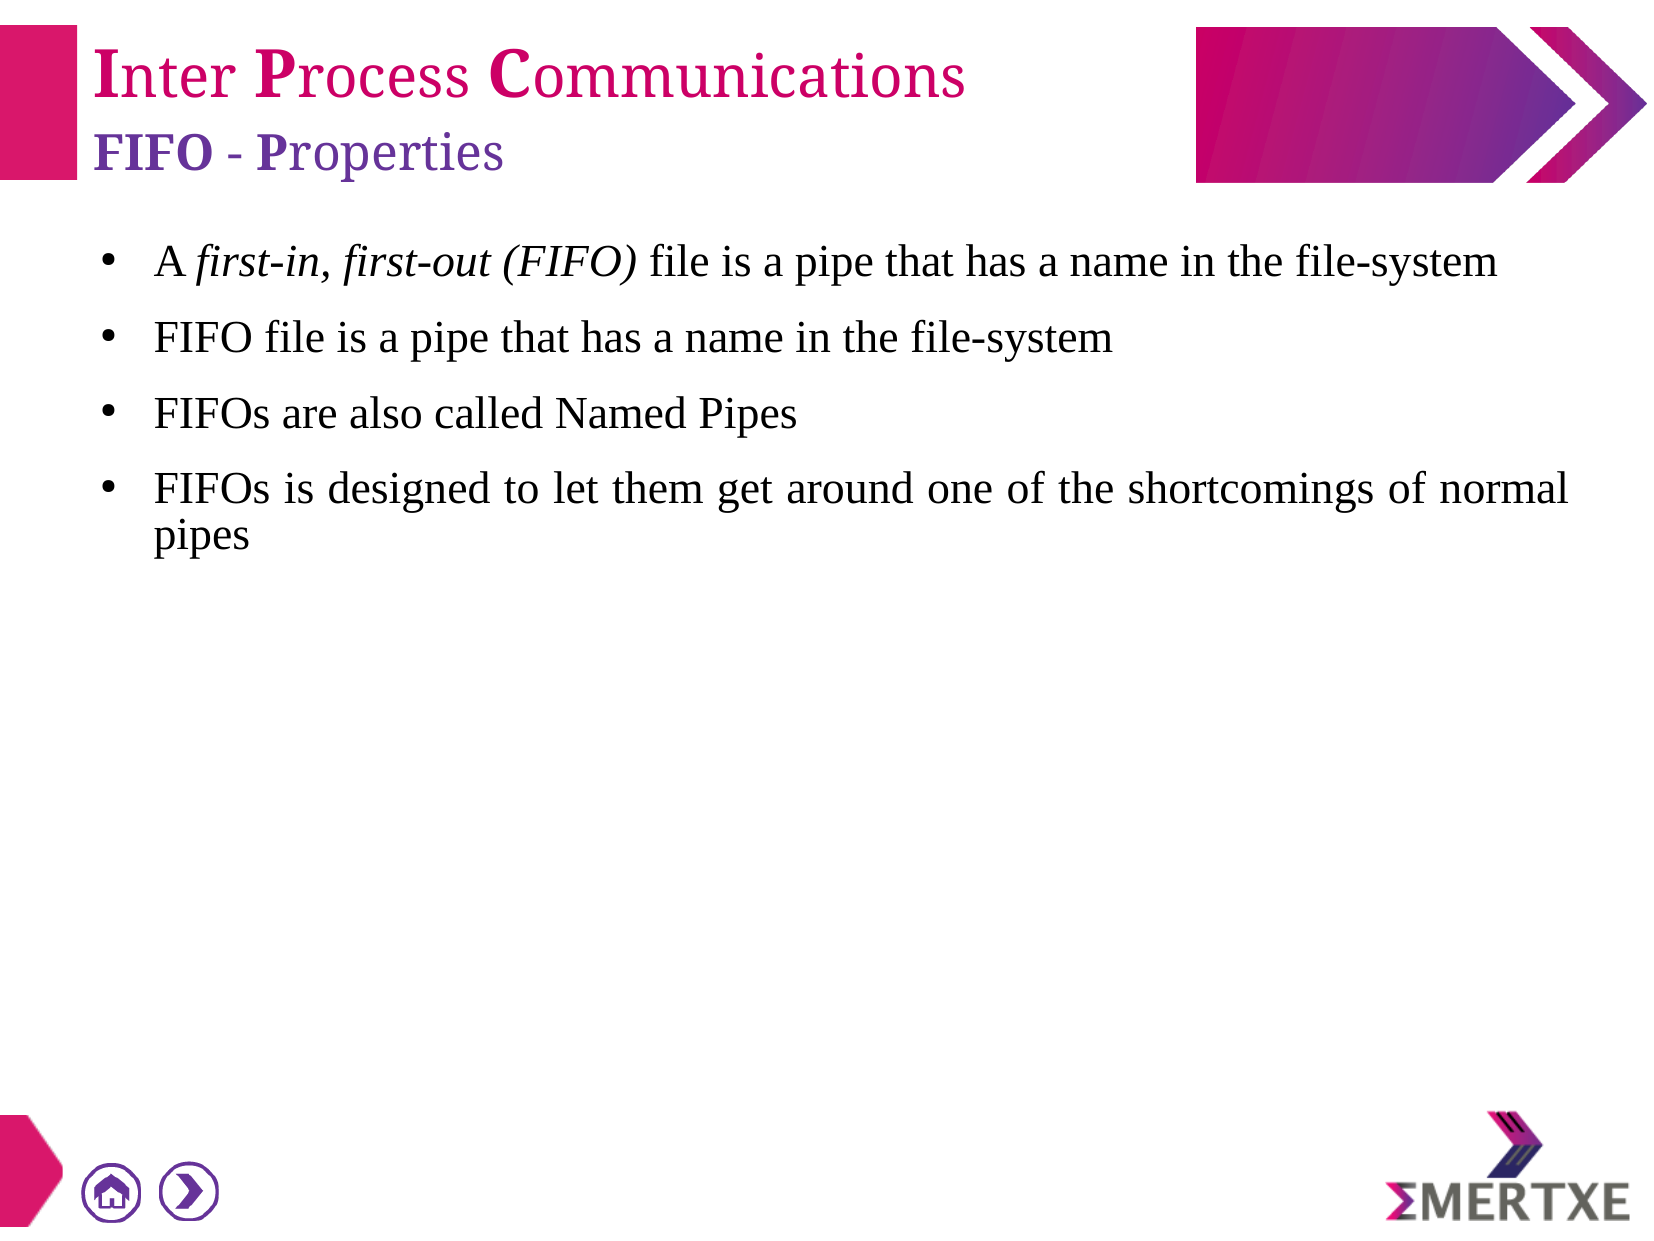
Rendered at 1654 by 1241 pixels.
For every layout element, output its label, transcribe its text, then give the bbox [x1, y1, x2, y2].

picture [159, 1161, 219, 1221]
picture [81, 1163, 141, 1223]
picture [1571, 27, 1647, 183]
title Inter Process Communications FIFO - Properties [93, 2, 1571, 210]
list A first-in, first-out (FIFO) file is a pipe that has a name in the file-system FIFO file is a pipe that has a name in the file-system FIFOs are also called Named Pipes FIFOs is designed to let them get around one of the shortcomings of normal pipes [82, 240, 1571, 1094]
picture [1385, 1107, 1631, 1221]
